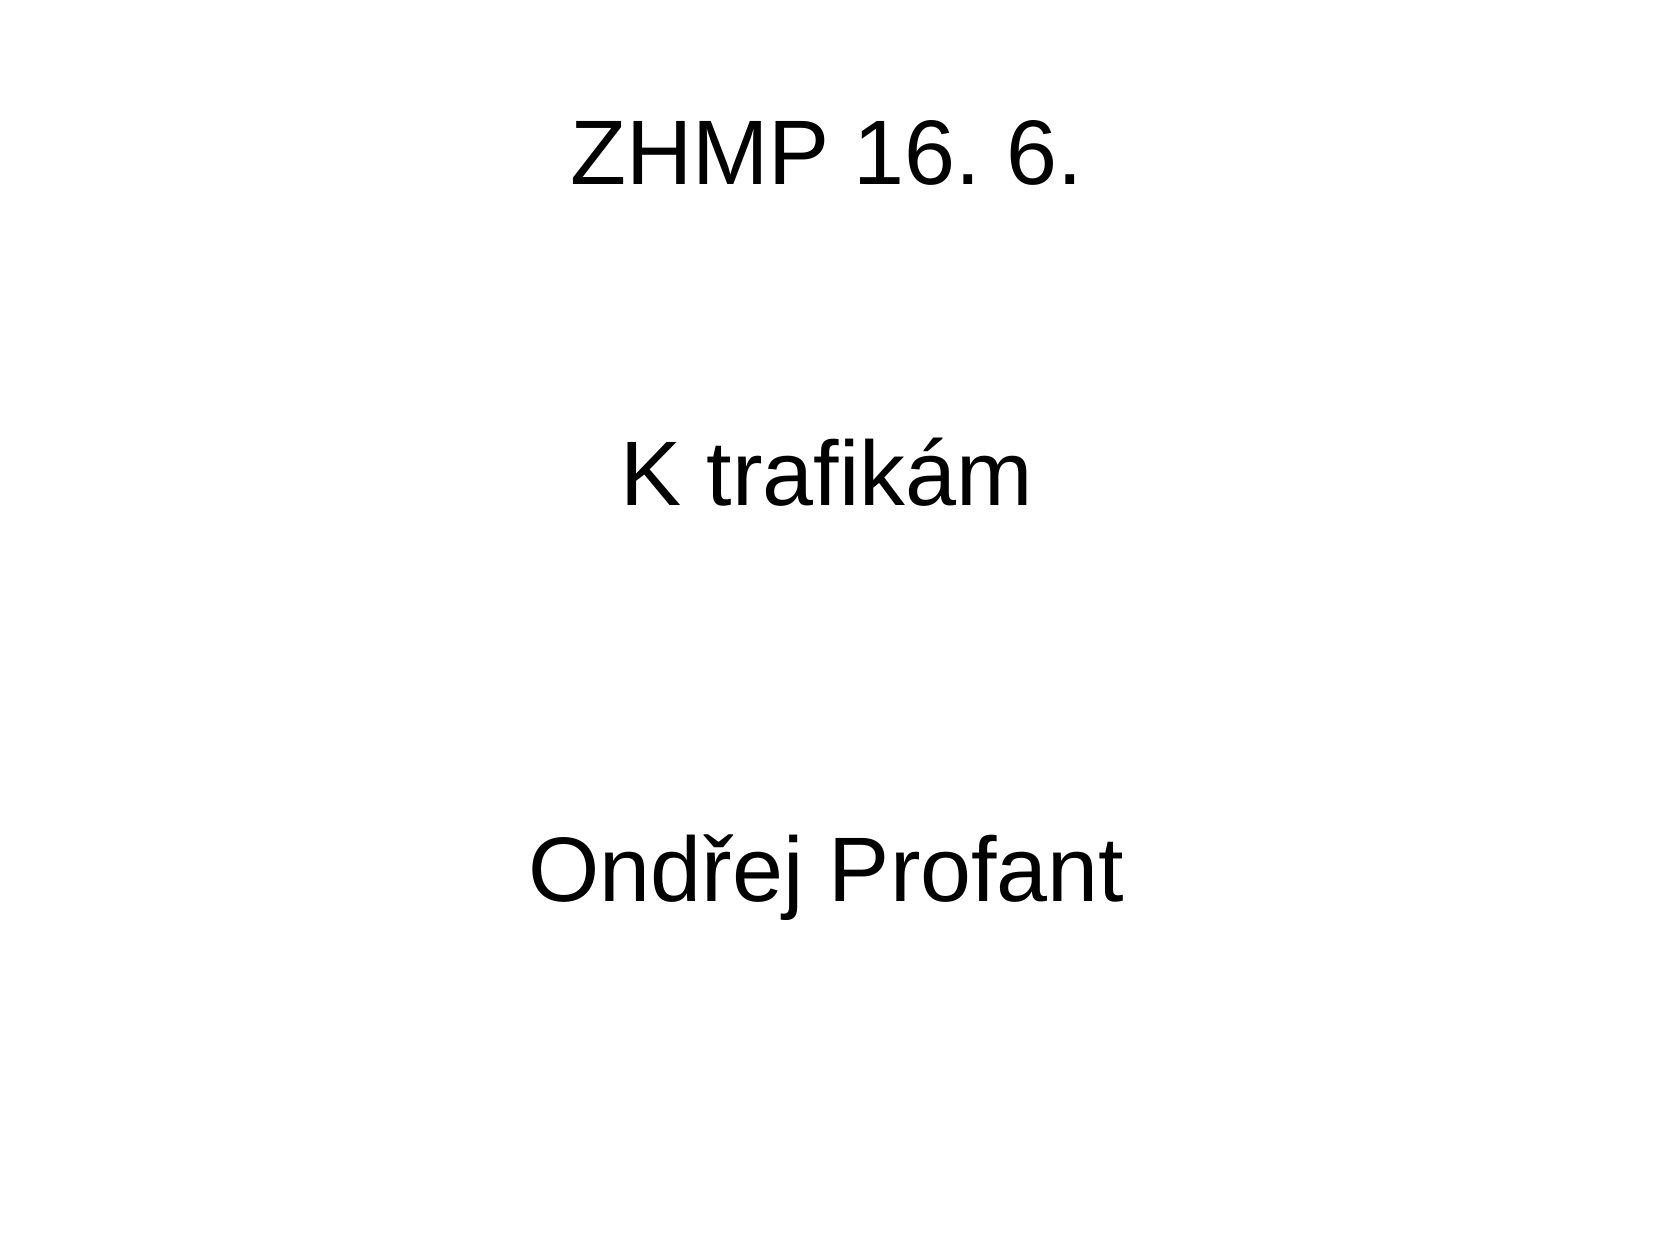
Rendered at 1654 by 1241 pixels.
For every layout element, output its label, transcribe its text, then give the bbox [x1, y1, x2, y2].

list K trafikám Ondřej Profant [82, 290, 1571, 1010]
title ZHMP 16. 6. [82, 49, 1571, 257]
